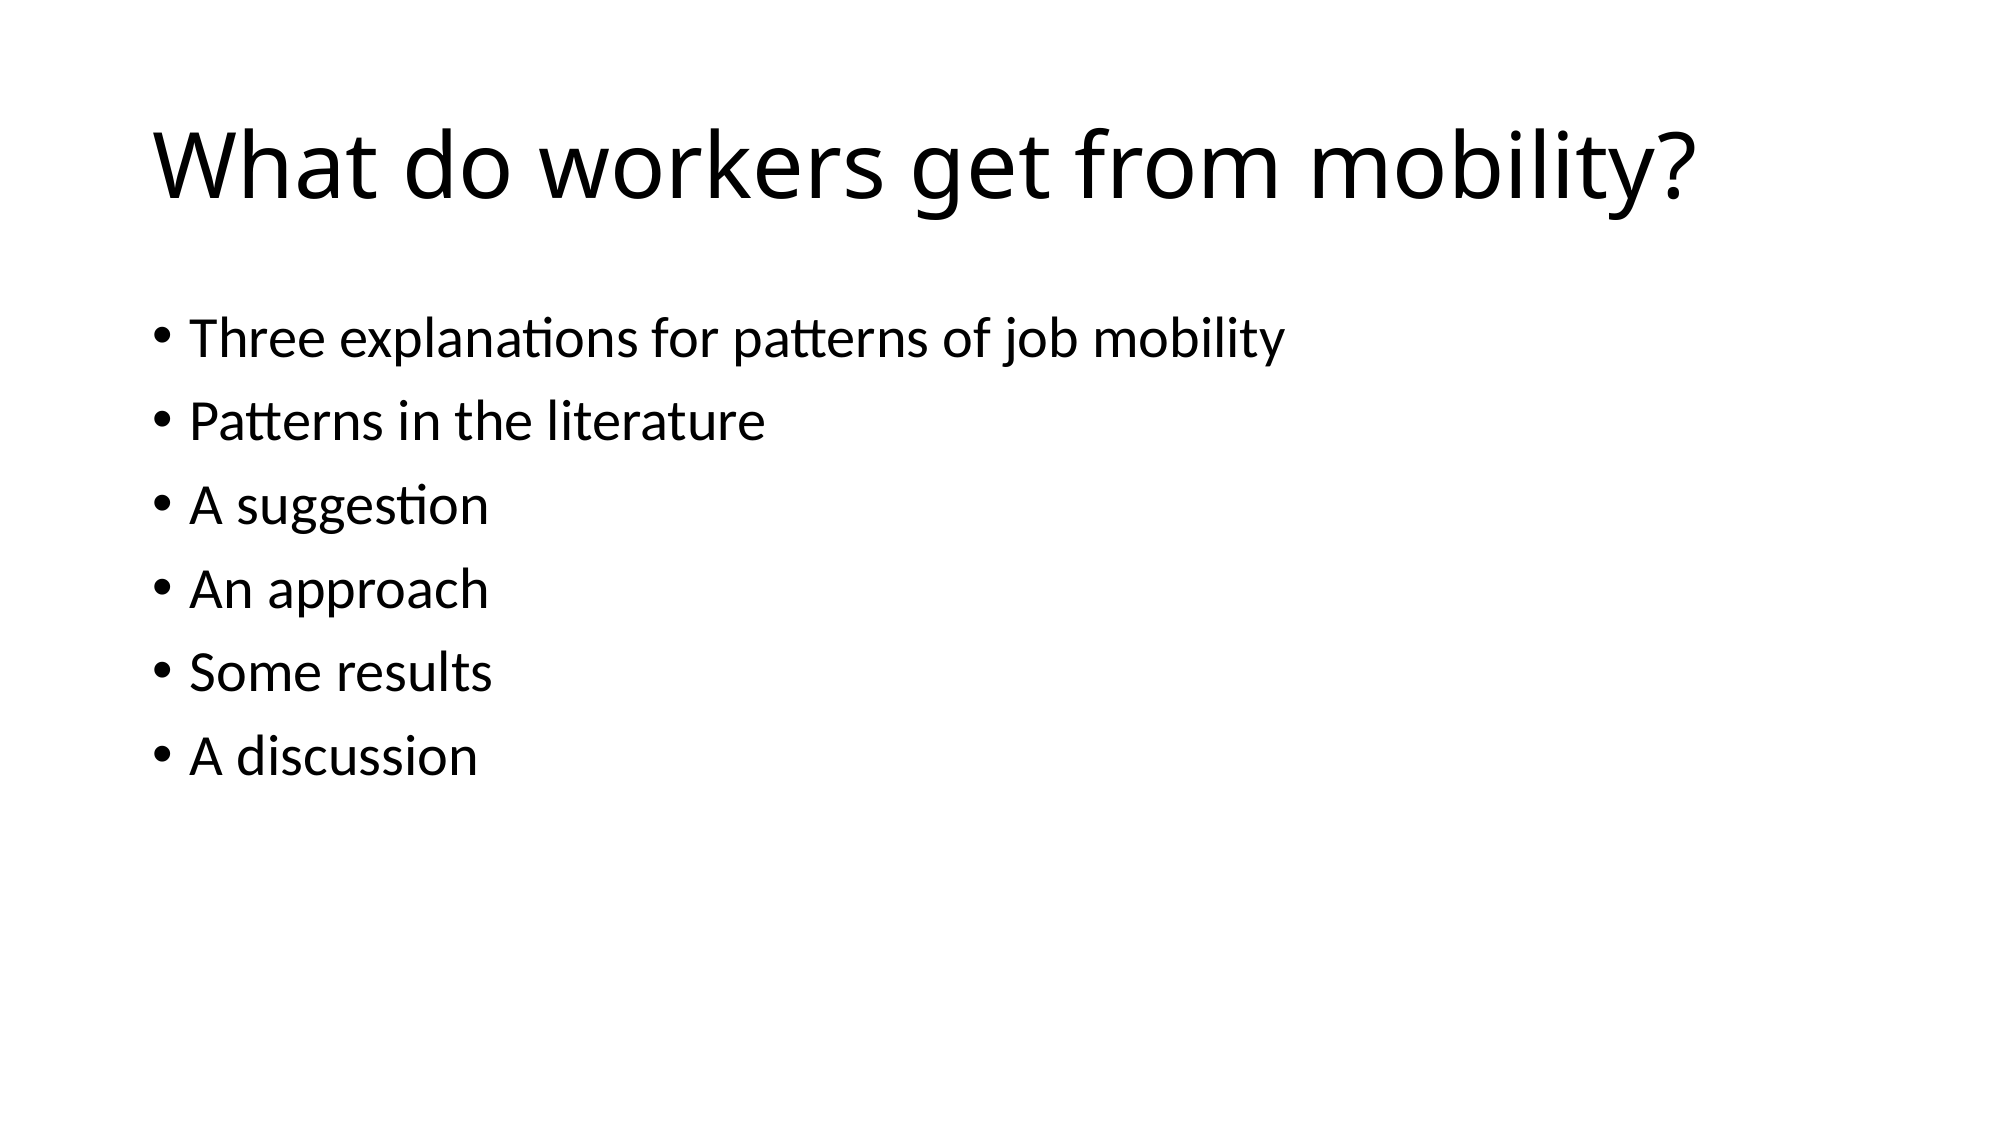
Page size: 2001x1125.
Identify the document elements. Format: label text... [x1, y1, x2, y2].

list Three explanations for patterns of job mobility Patterns in the literature A suggestion An approach Some results A discussion [137, 299, 1863, 1014]
title What do workers get from mobility? [137, 59, 1863, 278]
